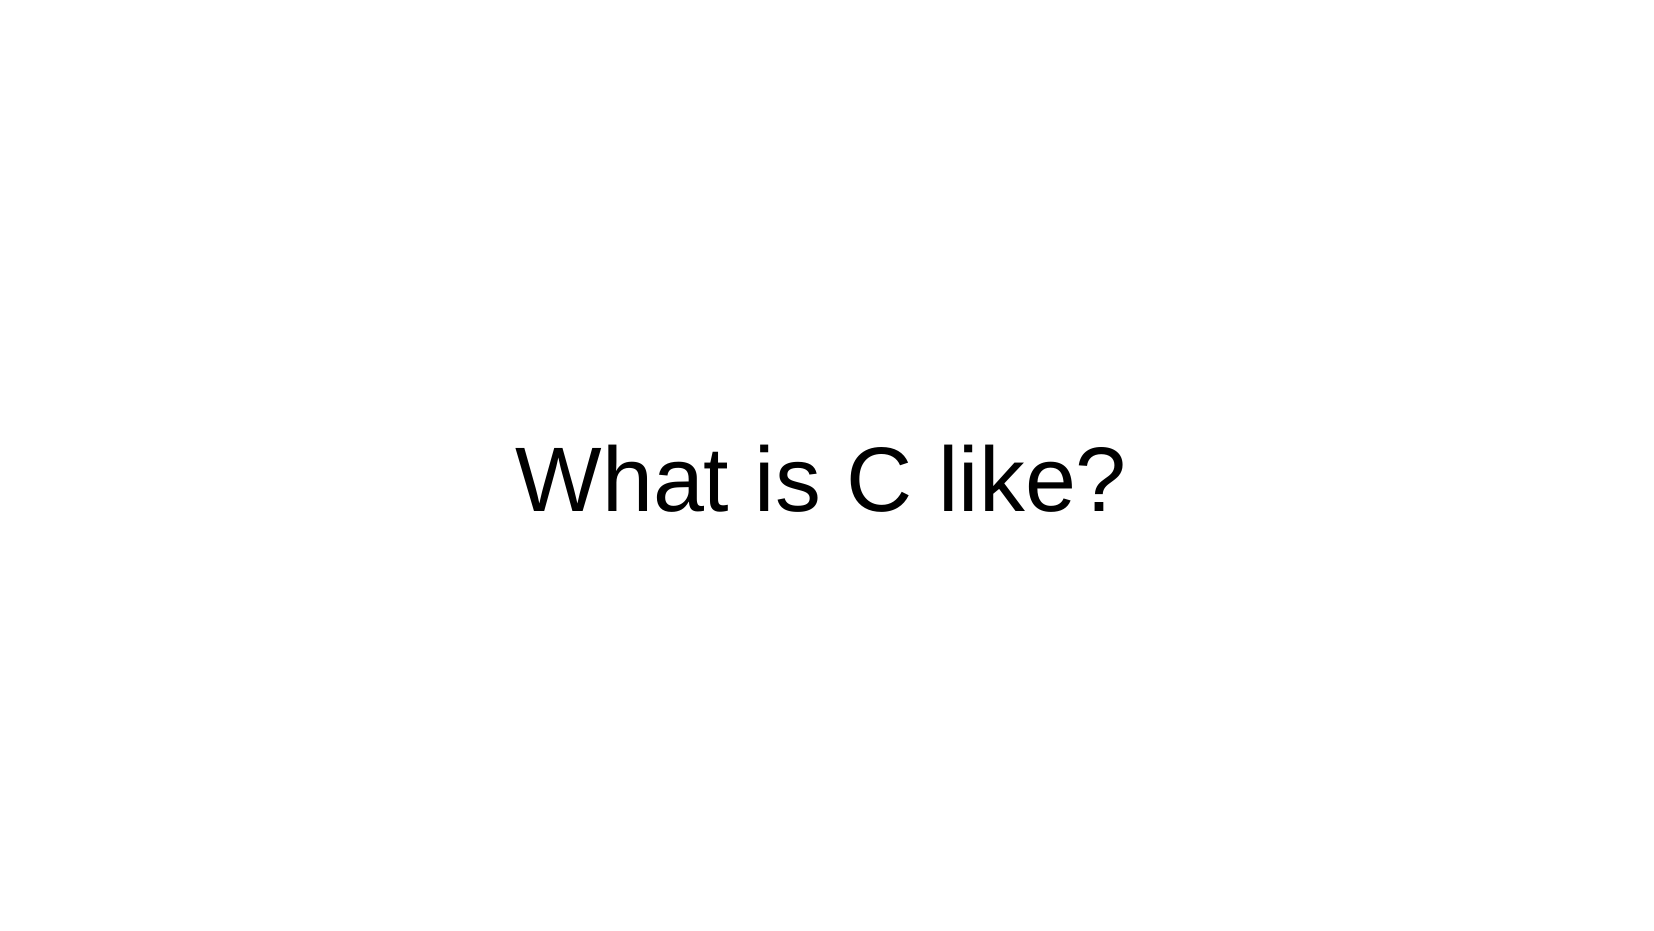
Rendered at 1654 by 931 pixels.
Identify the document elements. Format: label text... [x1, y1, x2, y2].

title What is C like? [77, 401, 1566, 558]
